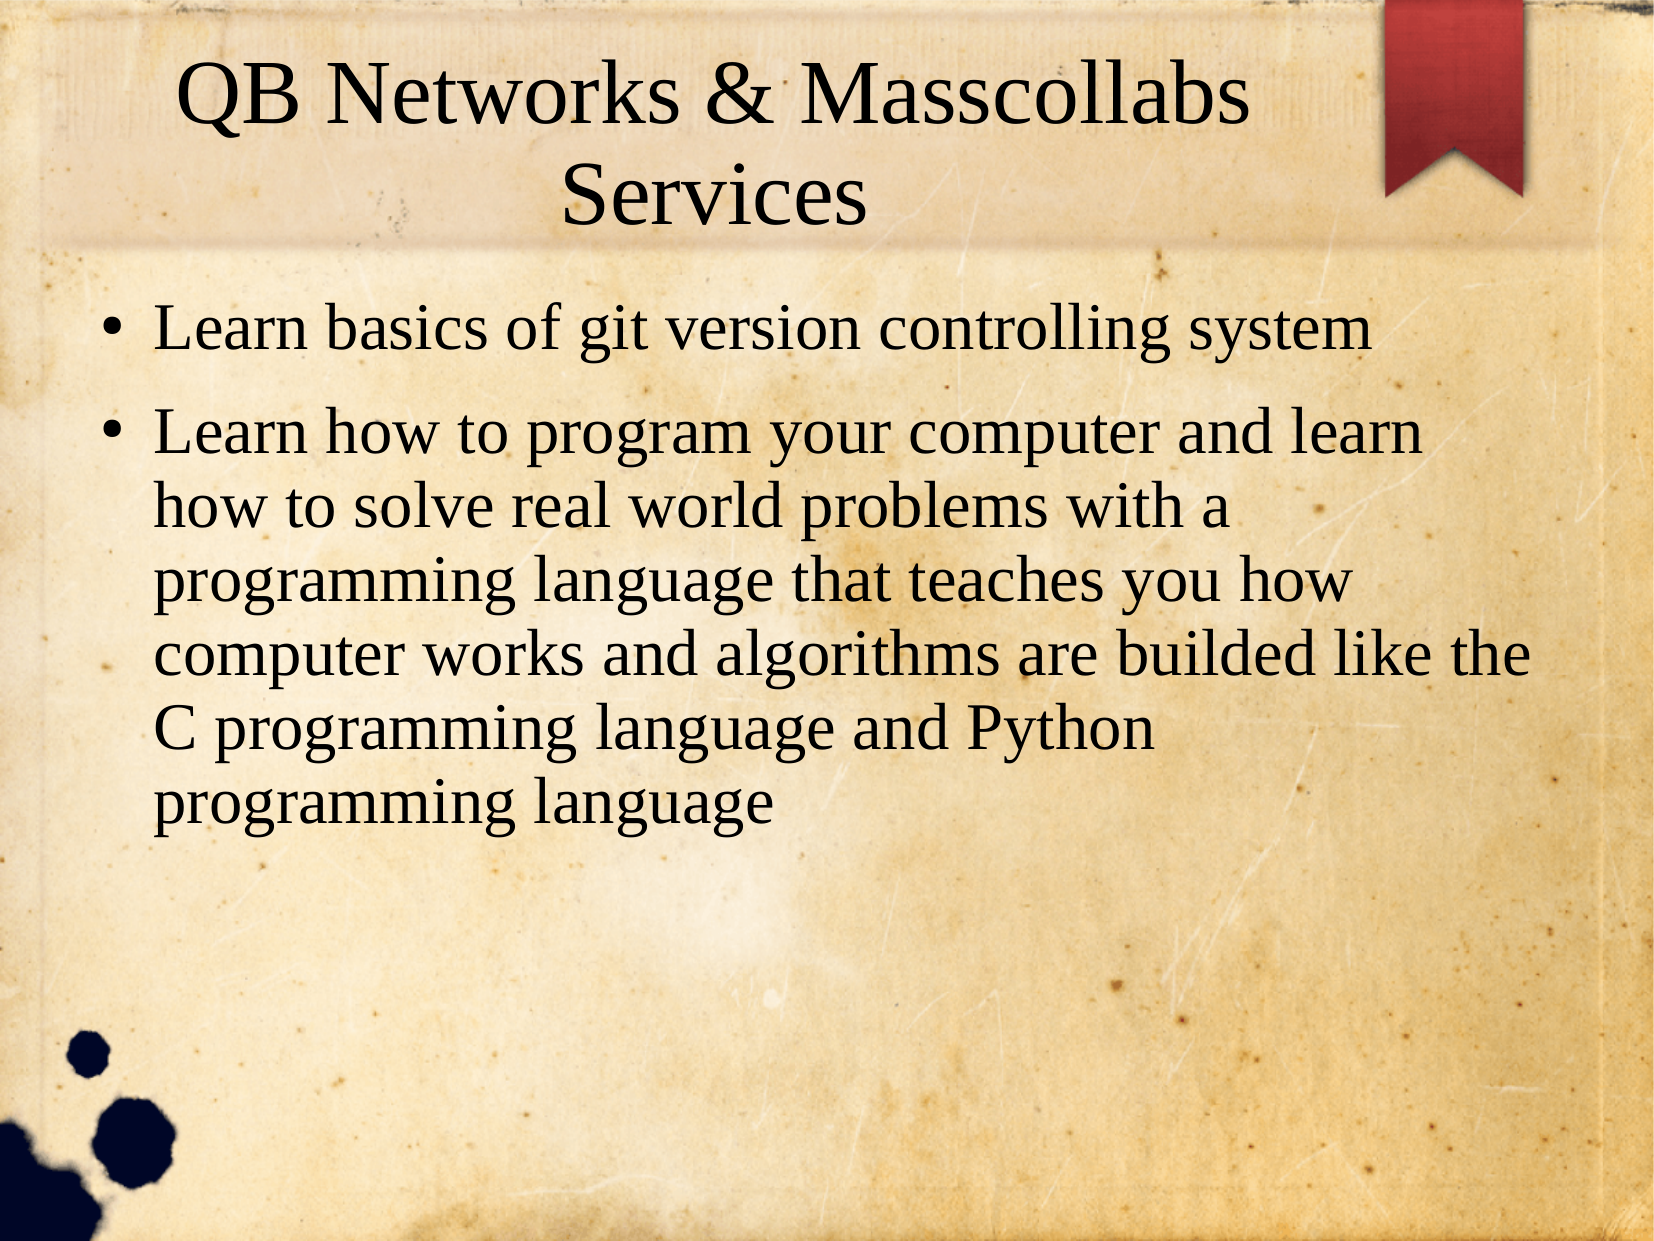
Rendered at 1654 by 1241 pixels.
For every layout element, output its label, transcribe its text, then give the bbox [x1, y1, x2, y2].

list Learn basics of git version controlling system Learn how to program your computer and learn how to solve real world problems with a programming language that teaches you how computer works and algorithms are builded like the C programming language and Python programming language [82, 290, 1538, 1010]
title QB Networks & Masscollabs Services [82, 41, 1347, 245]
picture [0, 0, 1654, 1241]
